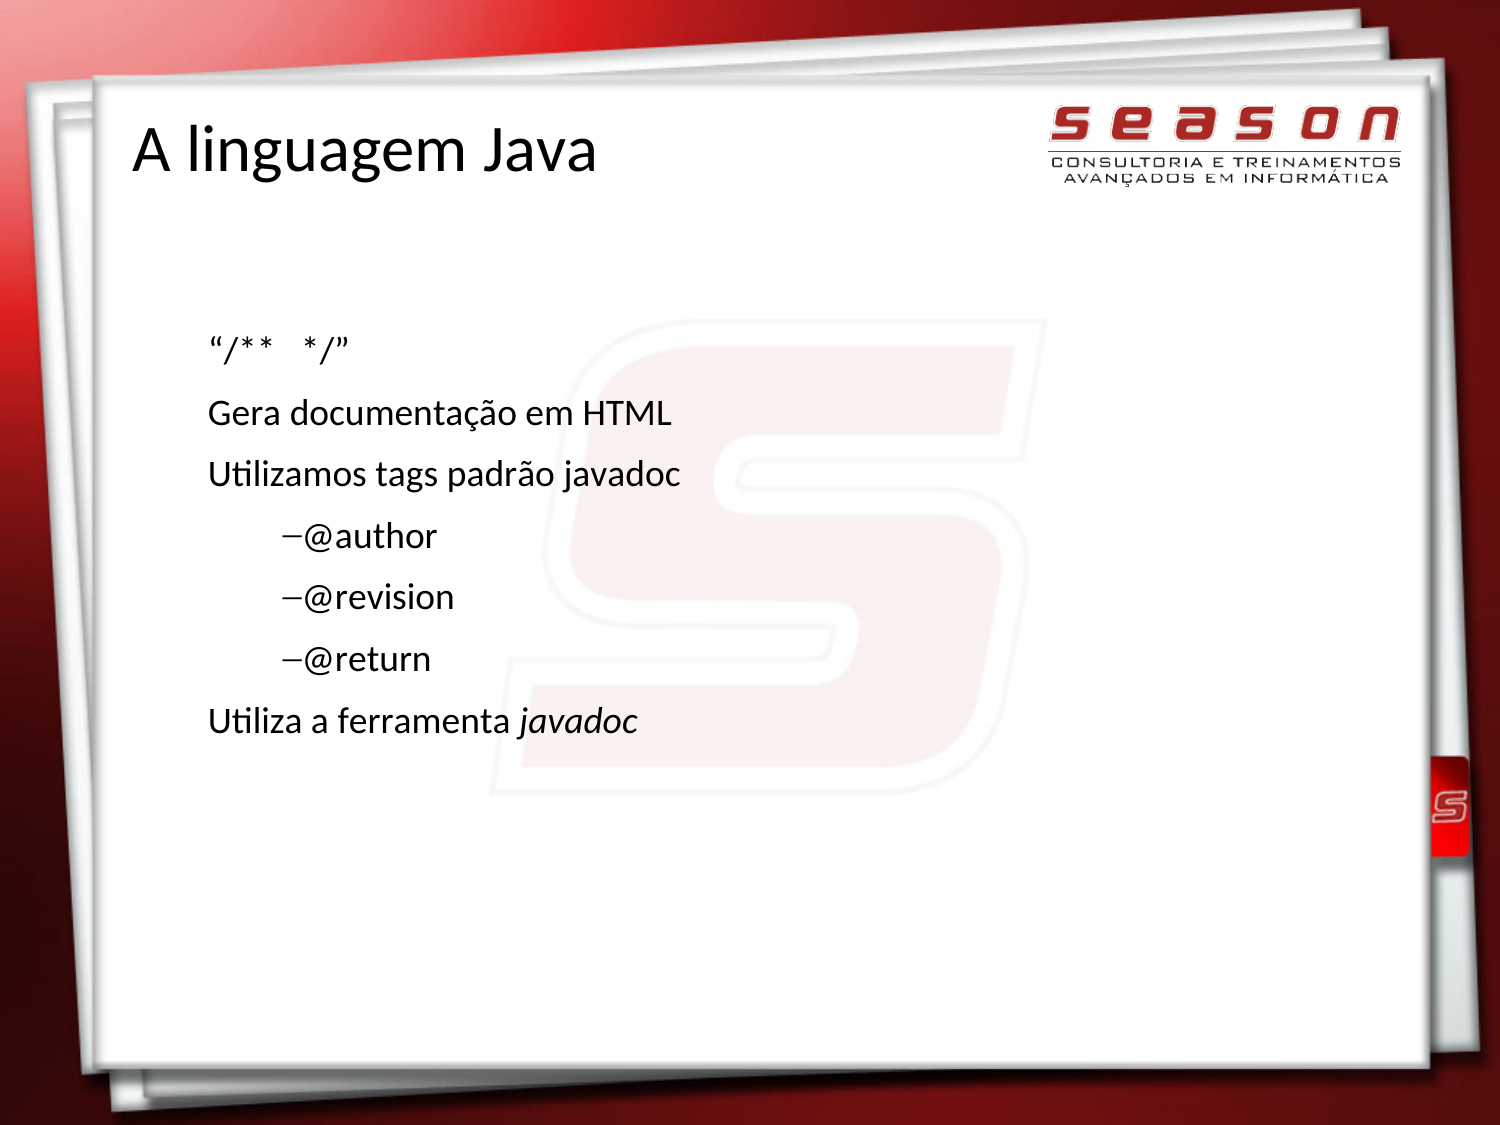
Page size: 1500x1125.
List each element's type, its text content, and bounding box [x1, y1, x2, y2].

picture [0, 0, 1500, 1125]
text_box “/** */” Gera documentação em HTML Utilizamos tags padrão javadoc @author @revision @return Utiliza a ferramenta javadoc [207, 325, 1328, 741]
title A linguagem Java [118, 33, 1394, 257]
